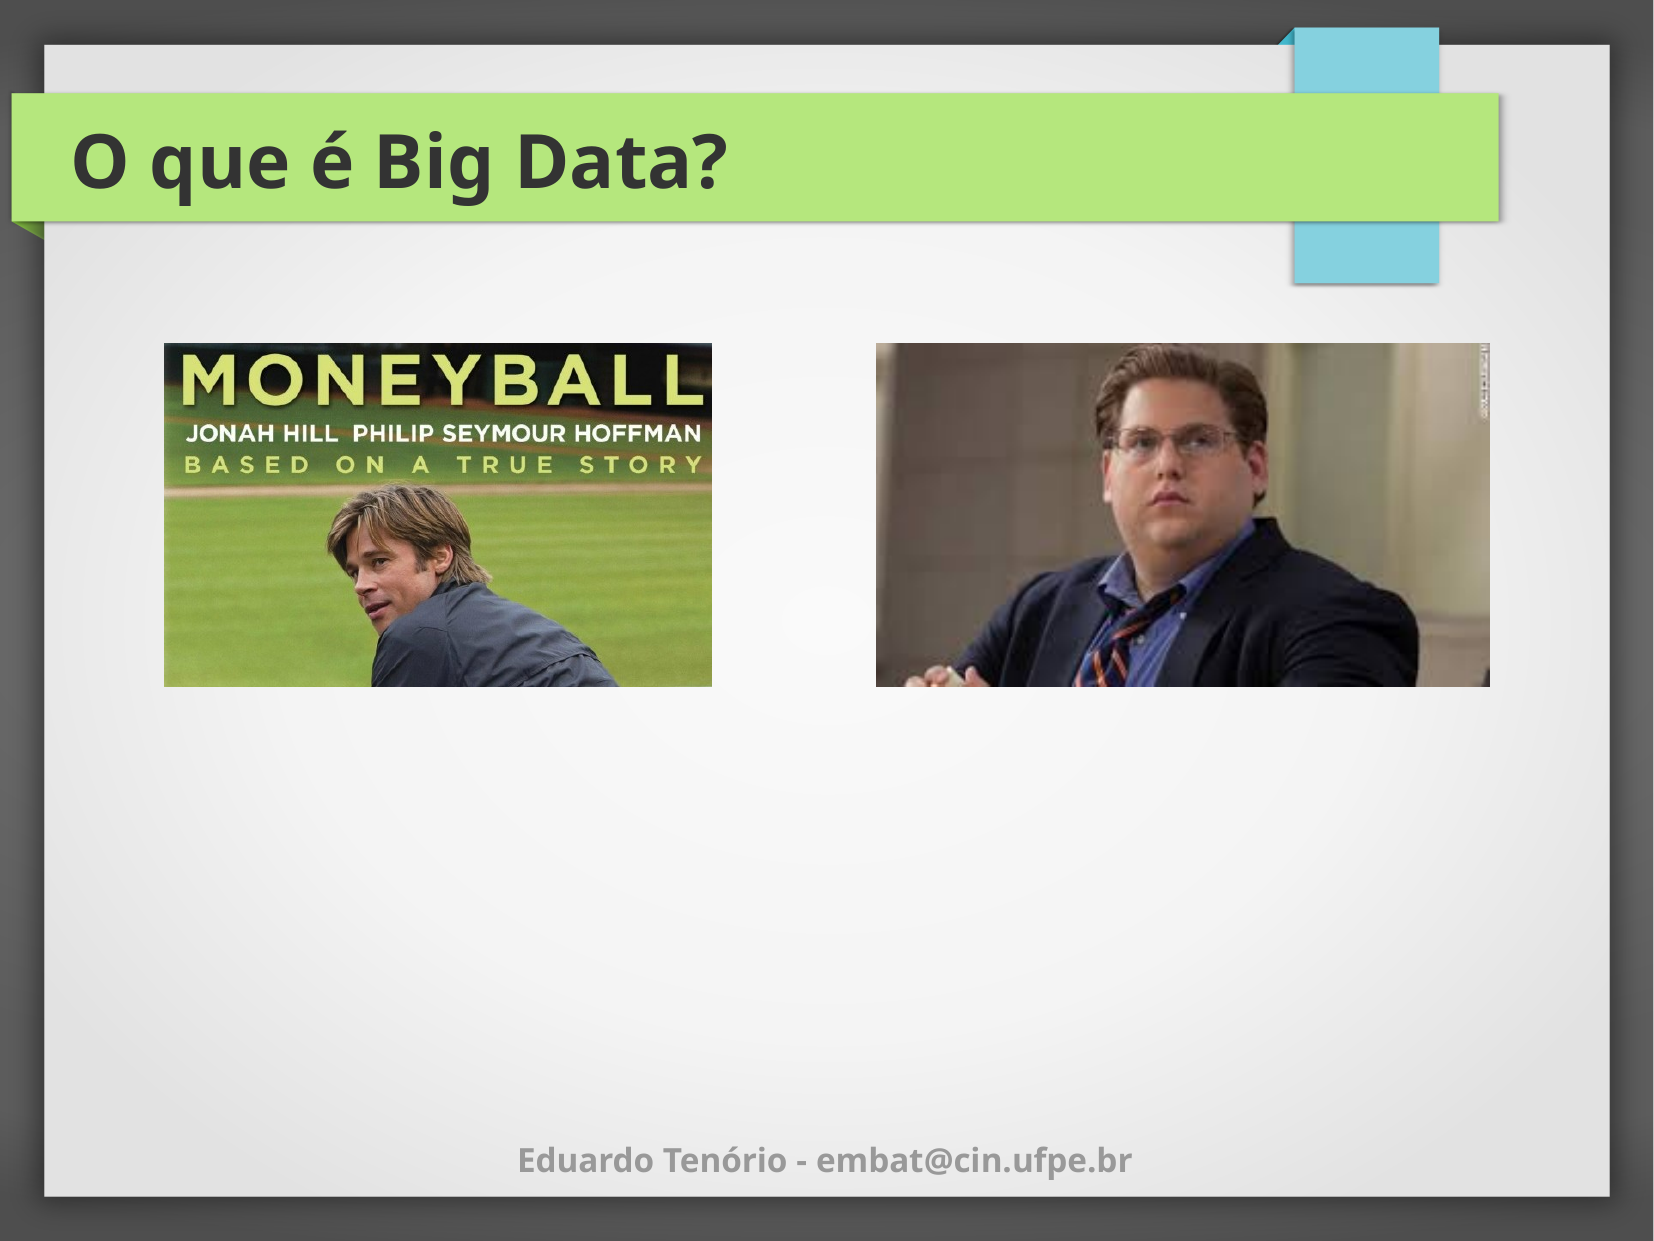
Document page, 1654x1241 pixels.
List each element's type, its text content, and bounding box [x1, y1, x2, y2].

picture [0, 0, 1654, 1241]
text_box Eduardo Tenório - embat@cin.ufpe.br [45, 1130, 1606, 1201]
title O que é Big Data? [70, 97, 1229, 221]
